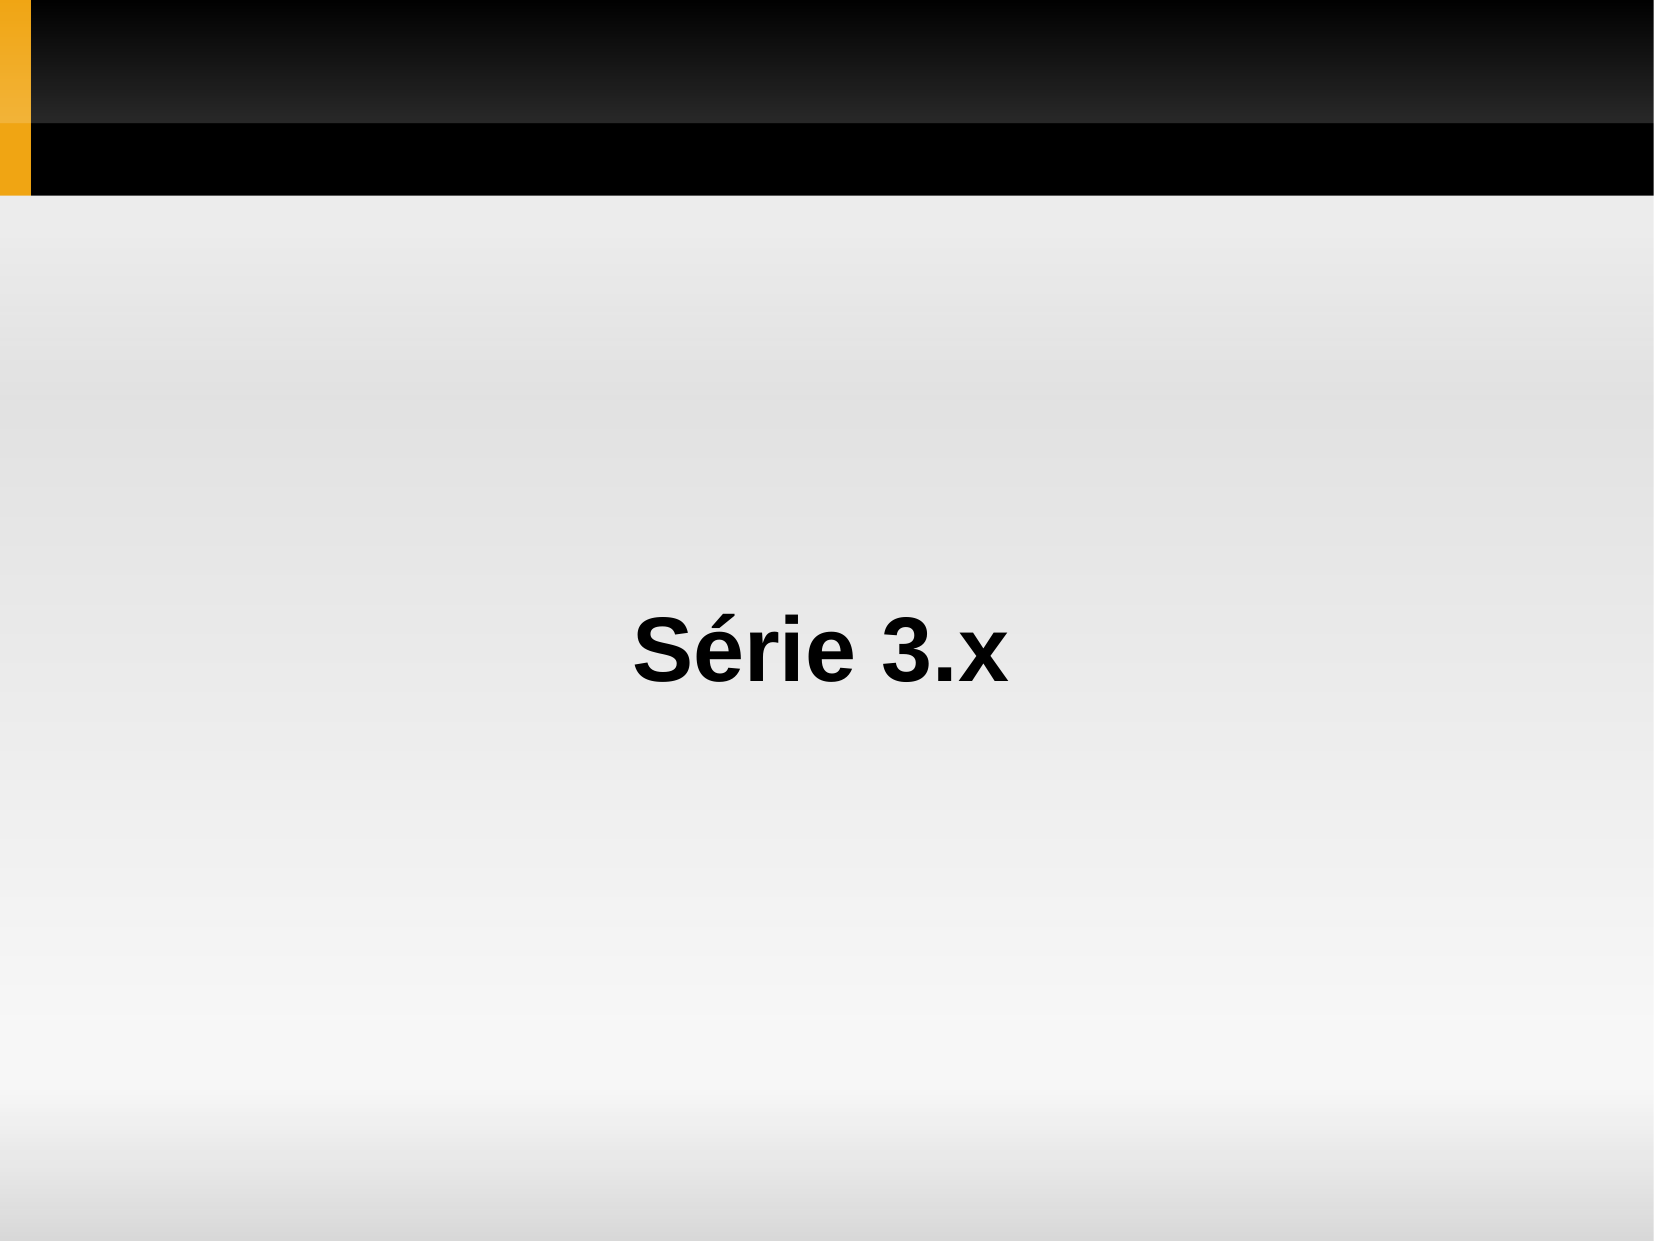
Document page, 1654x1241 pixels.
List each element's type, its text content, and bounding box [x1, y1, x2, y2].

picture [0, 0, 1654, 1241]
title Série 3.x [76, 545, 1565, 754]
